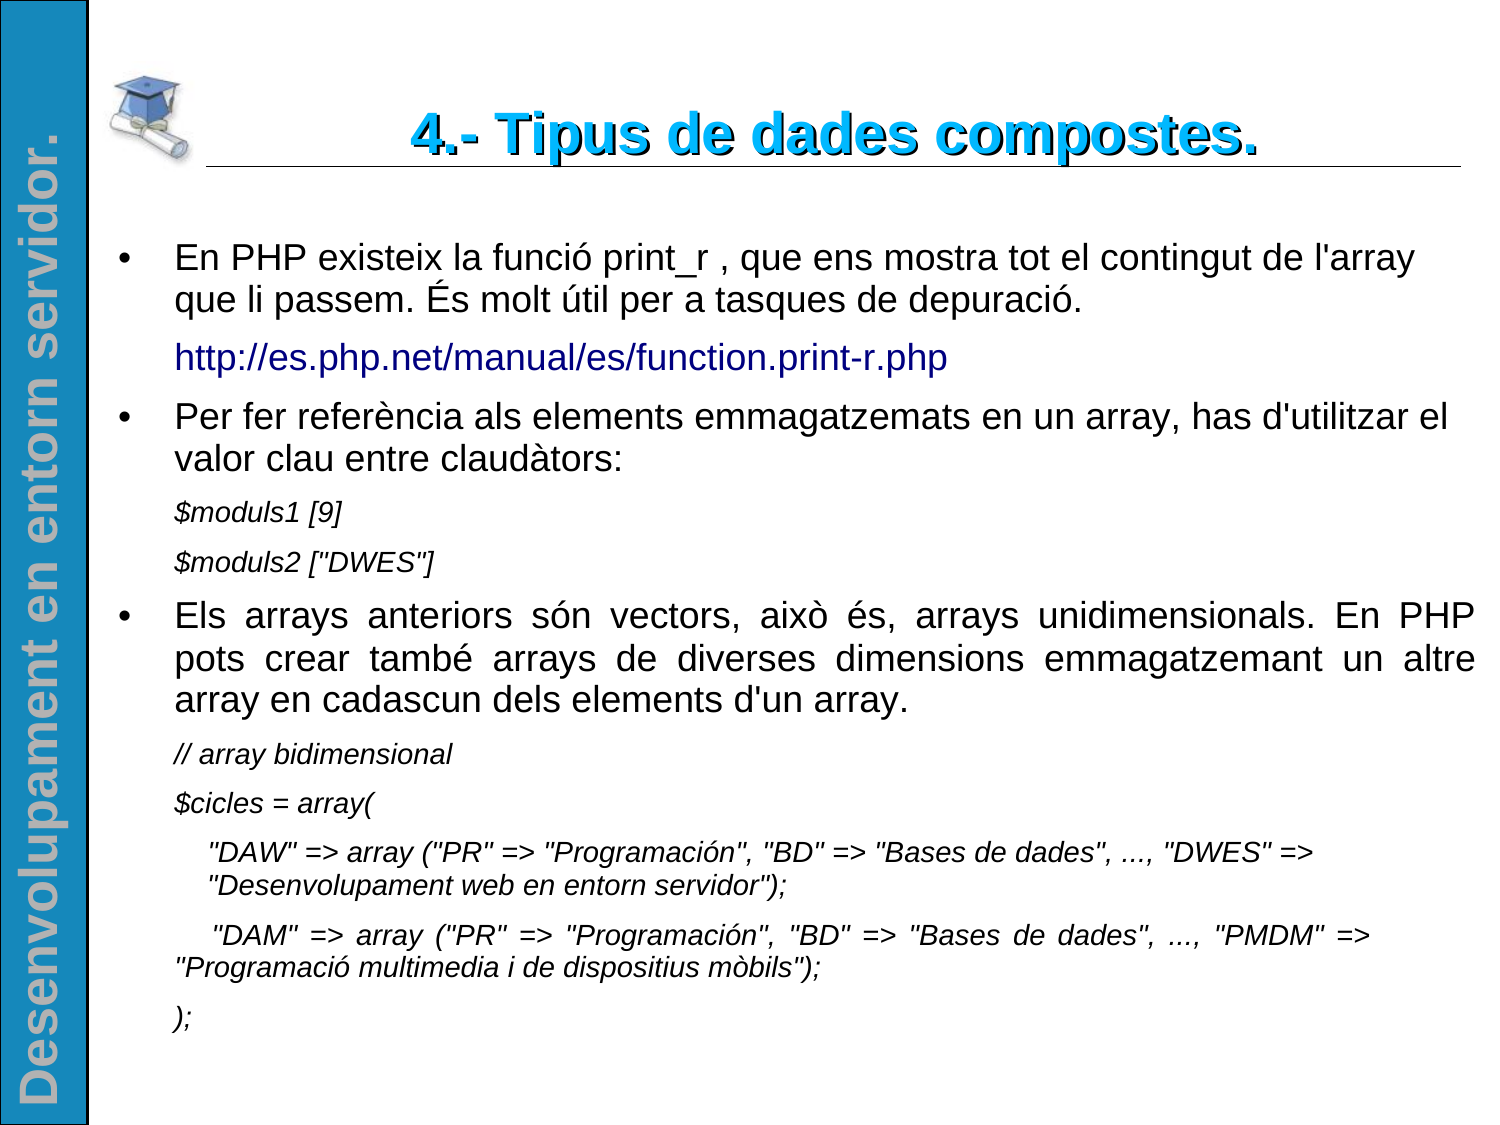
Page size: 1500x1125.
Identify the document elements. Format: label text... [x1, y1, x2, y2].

list En PHP existeix la funció print_r , que ens mostra tot el contingut de l'array que li passem. És molt útil per a tasques de depuració. http://es.php.net/manual/es/function.print-r.php Per fer referència als elements emmagatzemats en un array, has d'utilitzar el valor clau entre claudàtors: $moduls1 [9] $moduls2 ["DWES"] Els arrays anteriors són vectors, això és, arrays unidimensionals. En PHP pots crear també arrays de diverses dimensions emmagatzemant un altre array en cadascun dels elements d'un array. // array bidimensional $cicles = array( "DAW" => array ("PR" => "Programación", "BD" => "Bases de dades", ..., "DWES" => "Desenvolupament web en entorn servidor"); "DAM" => array ("PR" => "Programación", "BD" => "Bases de dades", ..., "PMDM" => "Programació multimedia i de dispositius mòbils"); ); [118, 236, 1477, 1034]
title 4.- Tipus de dades compostes. [206, 88, 1447, 178]
picture [93, 61, 206, 174]
